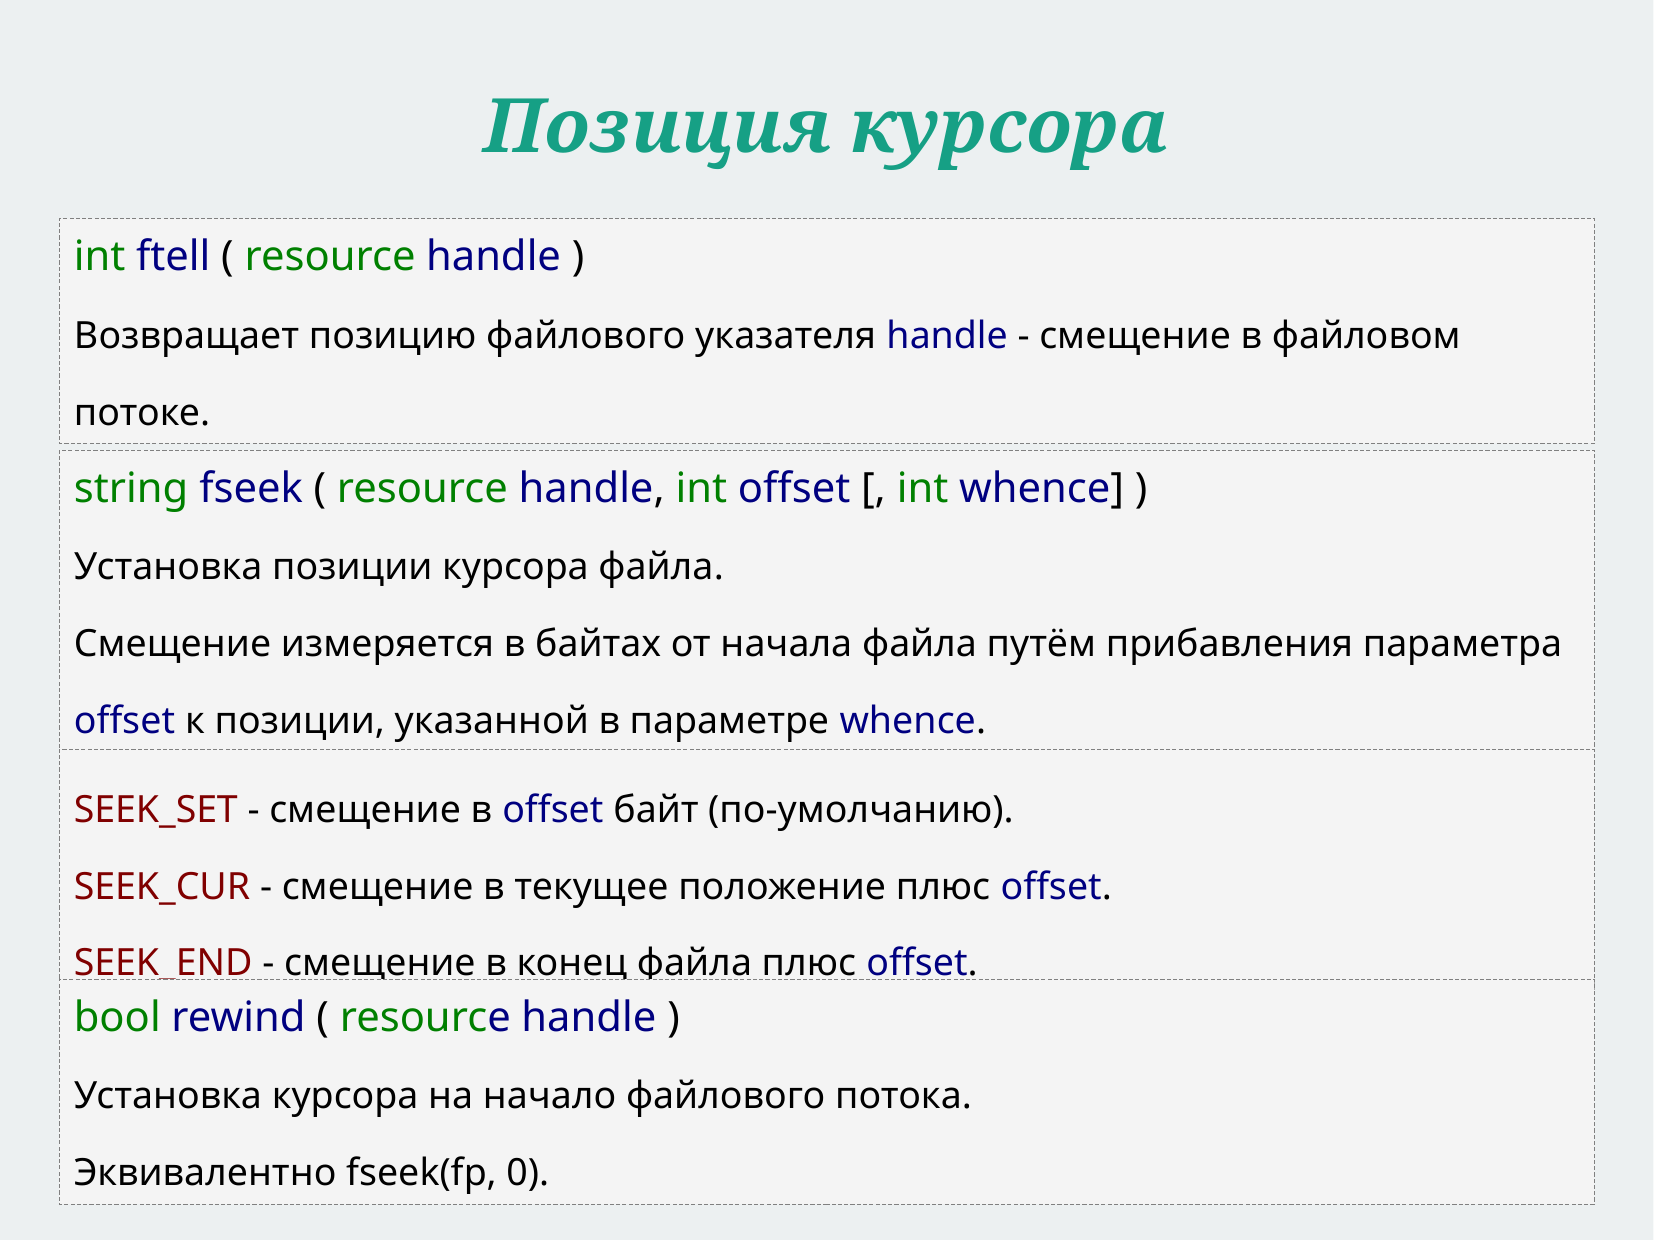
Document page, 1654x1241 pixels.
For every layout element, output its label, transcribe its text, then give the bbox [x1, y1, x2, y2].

title Позиция курсора [59, 59, 1595, 187]
text_box bool rewind ( resource handle ) Установка курсора на начало файлового потока. Эквивалентно fseek(fp, 0). [59, 979, 1595, 1182]
text_box string fseek ( resource handle, int offset [, int whence] ) Установка позиции курсора файла. Смещение измеряется в байтах от начала файла путём прибавления параметра offset к позиции, указанной в параметре whence. [59, 450, 1595, 721]
text_box int ftell ( resource handle ) Возвращает позицию файлового указателя handle - смещение в файловом потоке. [59, 218, 1595, 421]
text_box SEEK_SET - смещение в offset байт (по-умолчанию). SEEK_CUR - смещение в текущее положение плюс offset. SEEK_END - смещение в конец файла плюс offset. [59, 749, 1595, 947]
